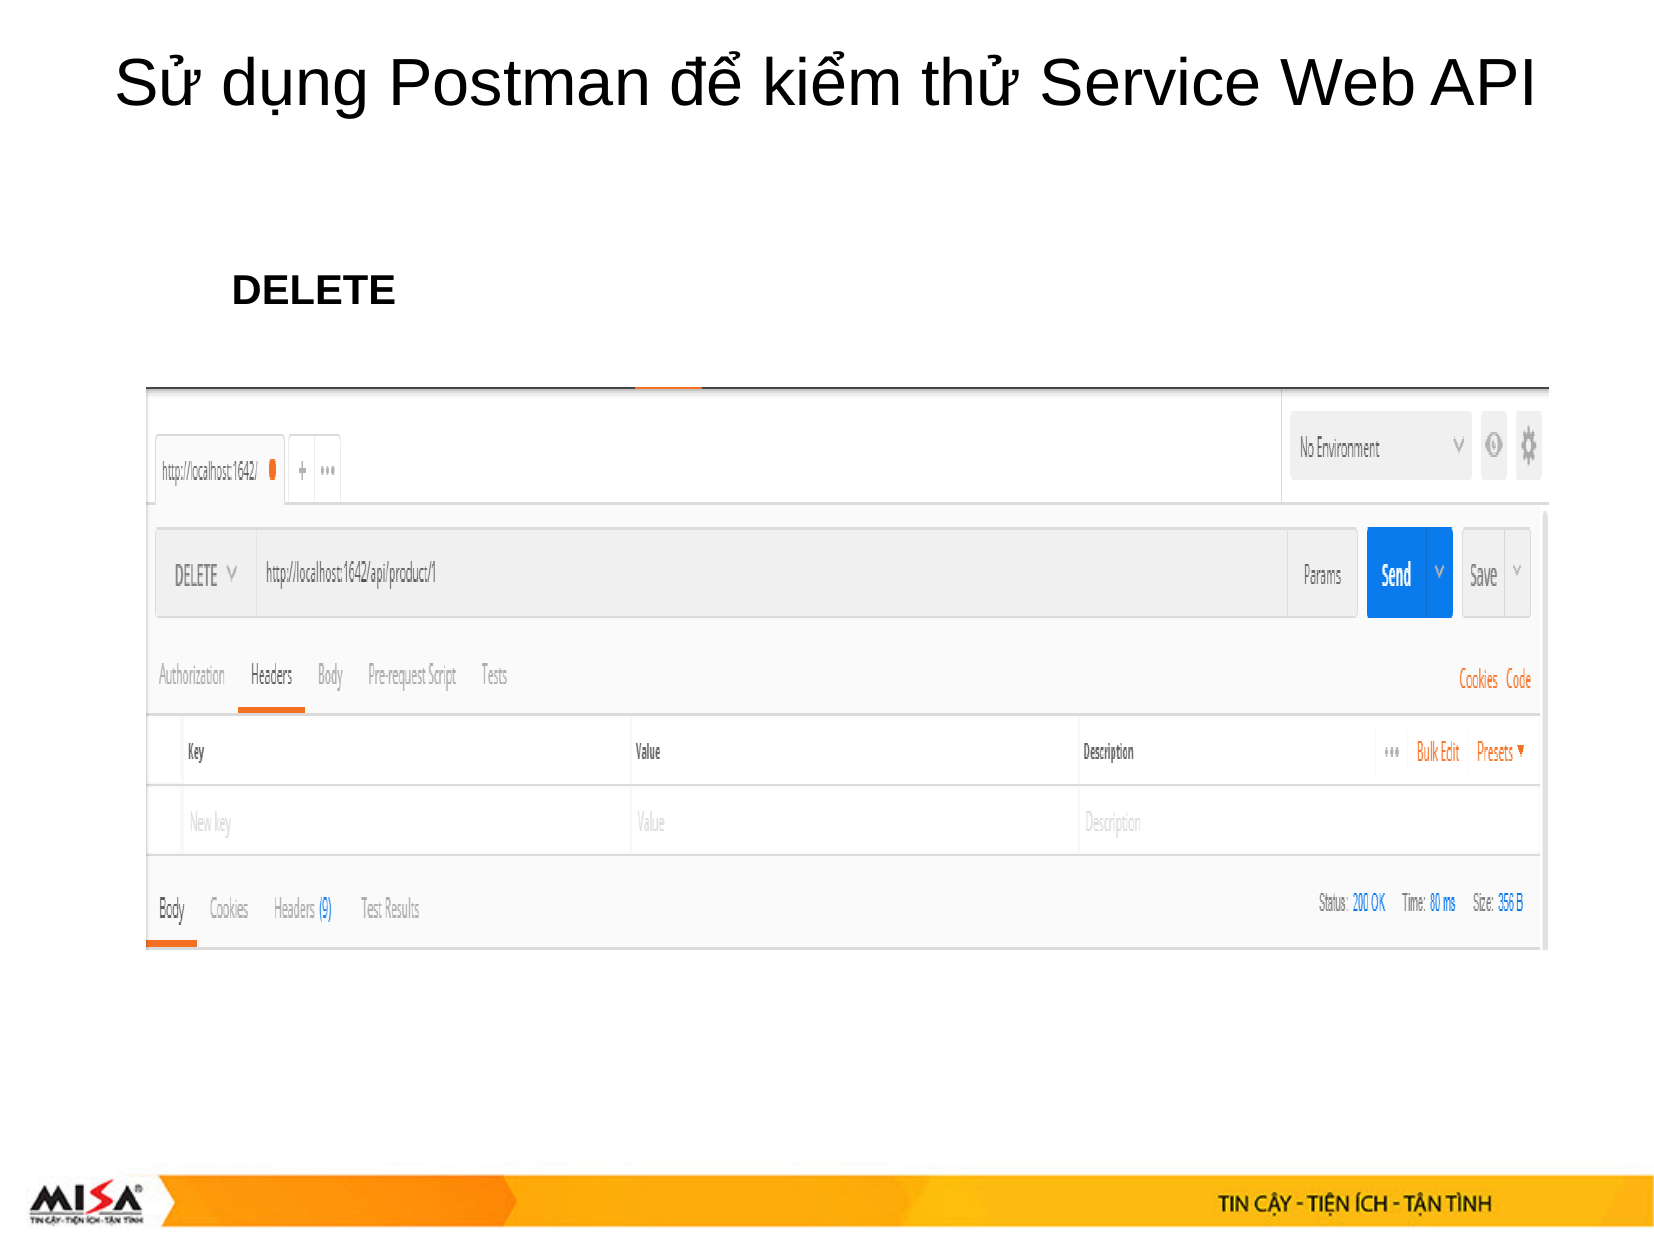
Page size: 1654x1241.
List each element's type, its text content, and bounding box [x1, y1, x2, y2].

title Sử dụng Postman để kiểm thử Service Web API [0, 2, 1654, 166]
list DELETE [146, 268, 1561, 1010]
picture [146, 387, 1549, 951]
